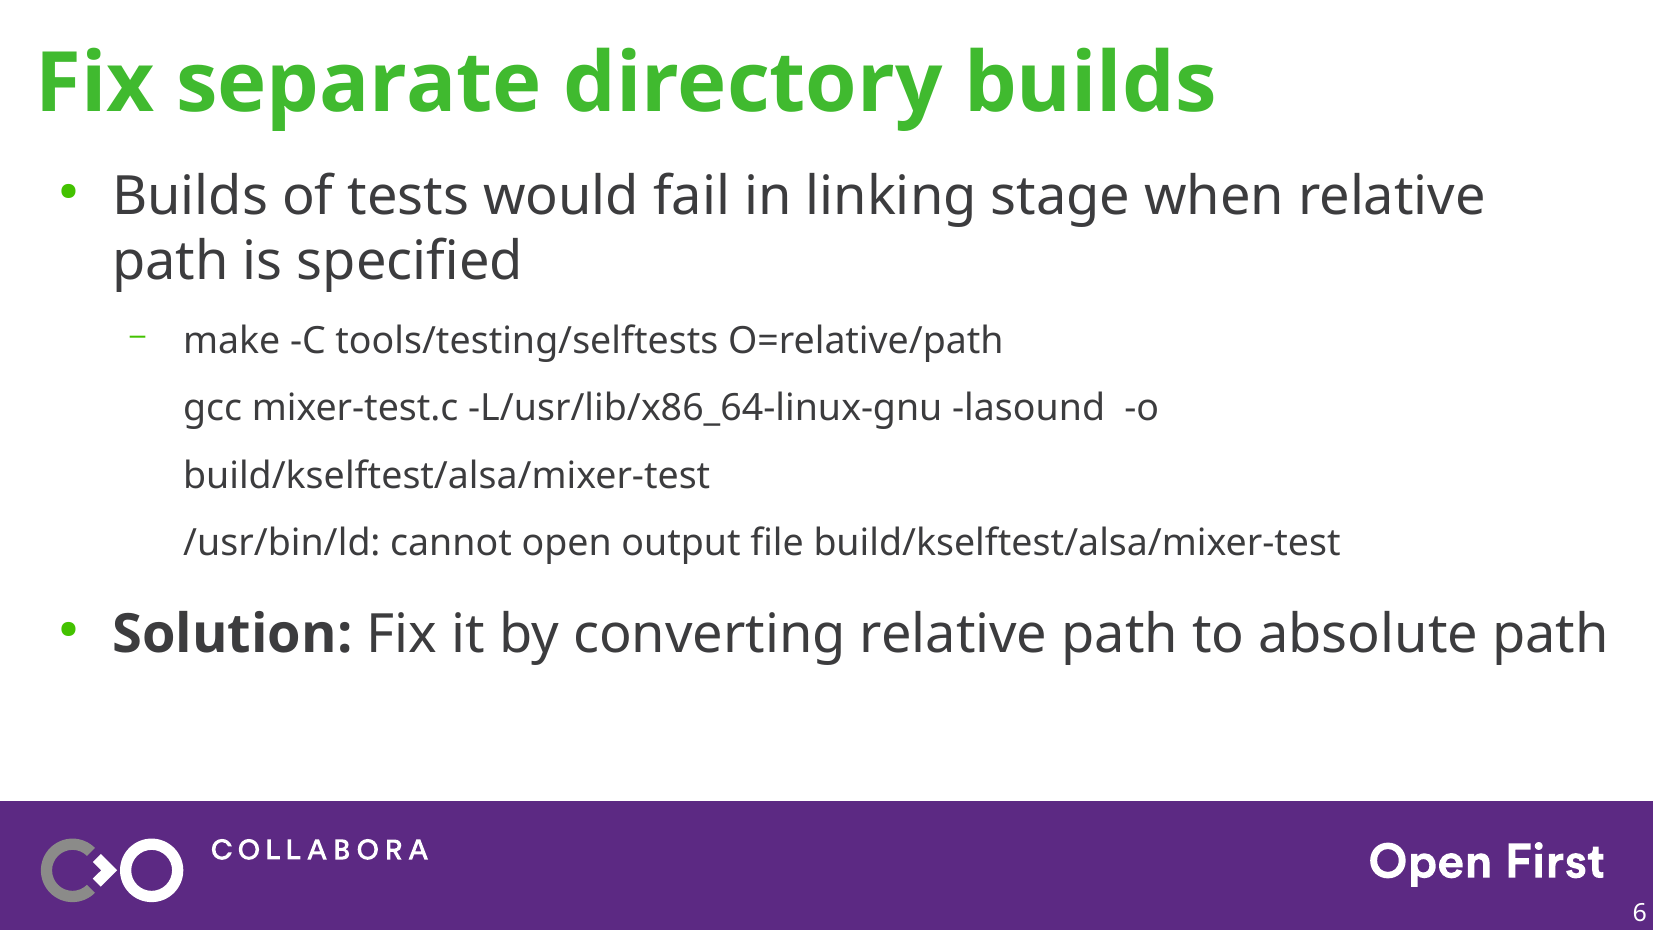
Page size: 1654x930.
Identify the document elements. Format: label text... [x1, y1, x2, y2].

list Builds of tests would fail in linking stage when relative path is specified make -C tools/testing/selftests O=relative/path gcc mixer-test.c -L/usr/lib/x86_64-linux-gnu -lasound -o build/kselftest/alsa/mixer-test /usr/bin/ld: cannot open output file build/kselftest/alsa/mixer-test Solution: Fix it by converting relative path to absolute path [41, 160, 1613, 804]
title Fix separate directory builds [35, 28, 1608, 192]
